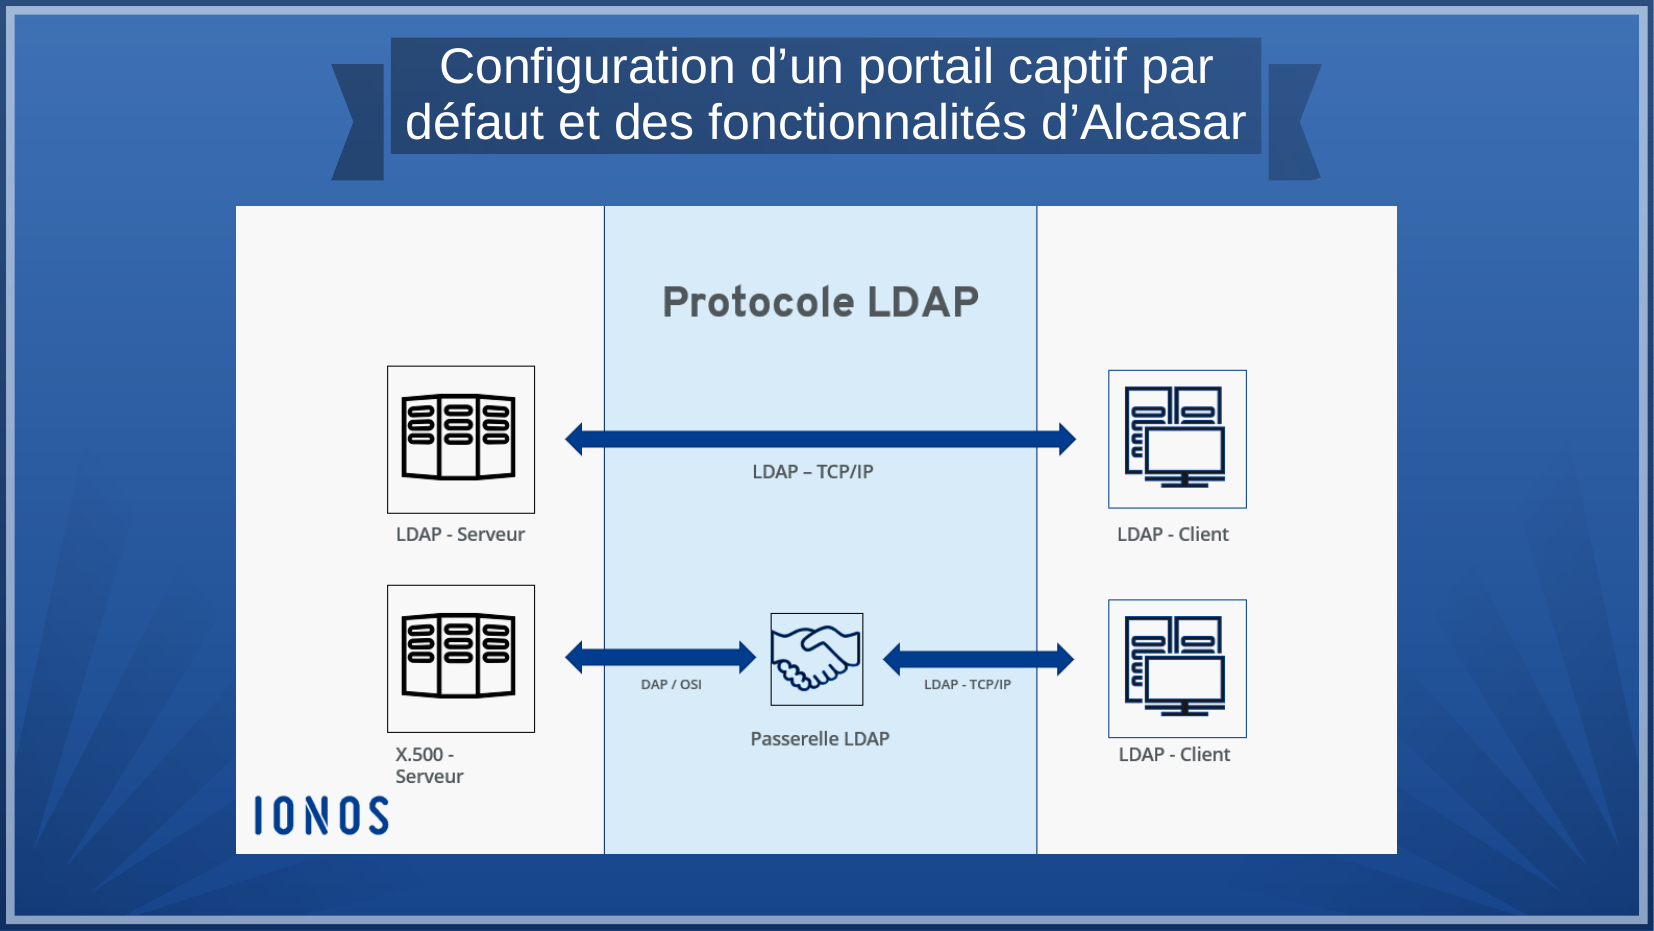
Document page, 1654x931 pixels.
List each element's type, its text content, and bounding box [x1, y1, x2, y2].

title Configuration d’un portail captif par défaut et des fonctionnalités d’Alcasar [389, 17, 1264, 172]
picture [236, 206, 1397, 854]
